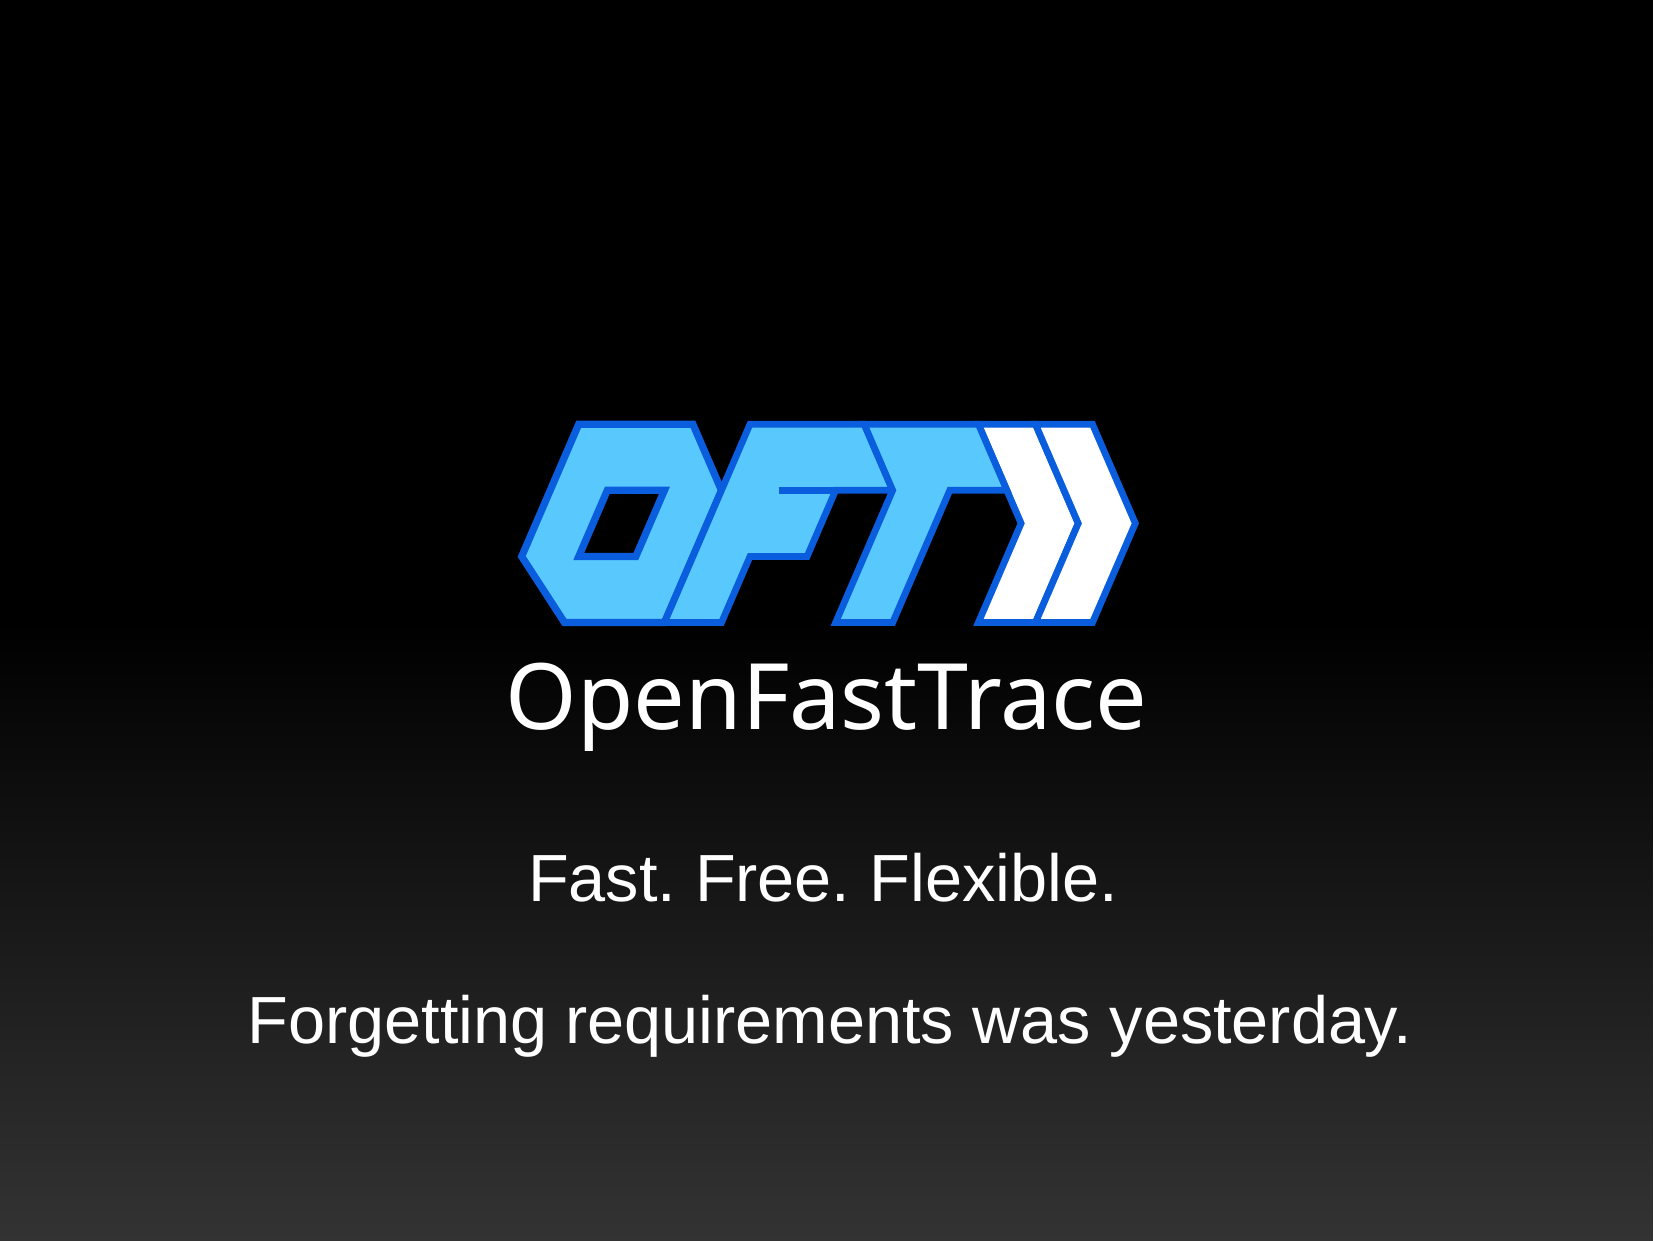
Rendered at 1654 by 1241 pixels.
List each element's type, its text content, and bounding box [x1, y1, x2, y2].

text_box Flexible. [855, 833, 1136, 924]
title OpenFastTrace [448, 629, 1205, 760]
picture [514, 413, 1140, 634]
text_box Free. [680, 833, 855, 924]
text_box Fast. [513, 833, 680, 924]
text_box Forgetting requirements was yesterday. [233, 976, 1429, 1066]
